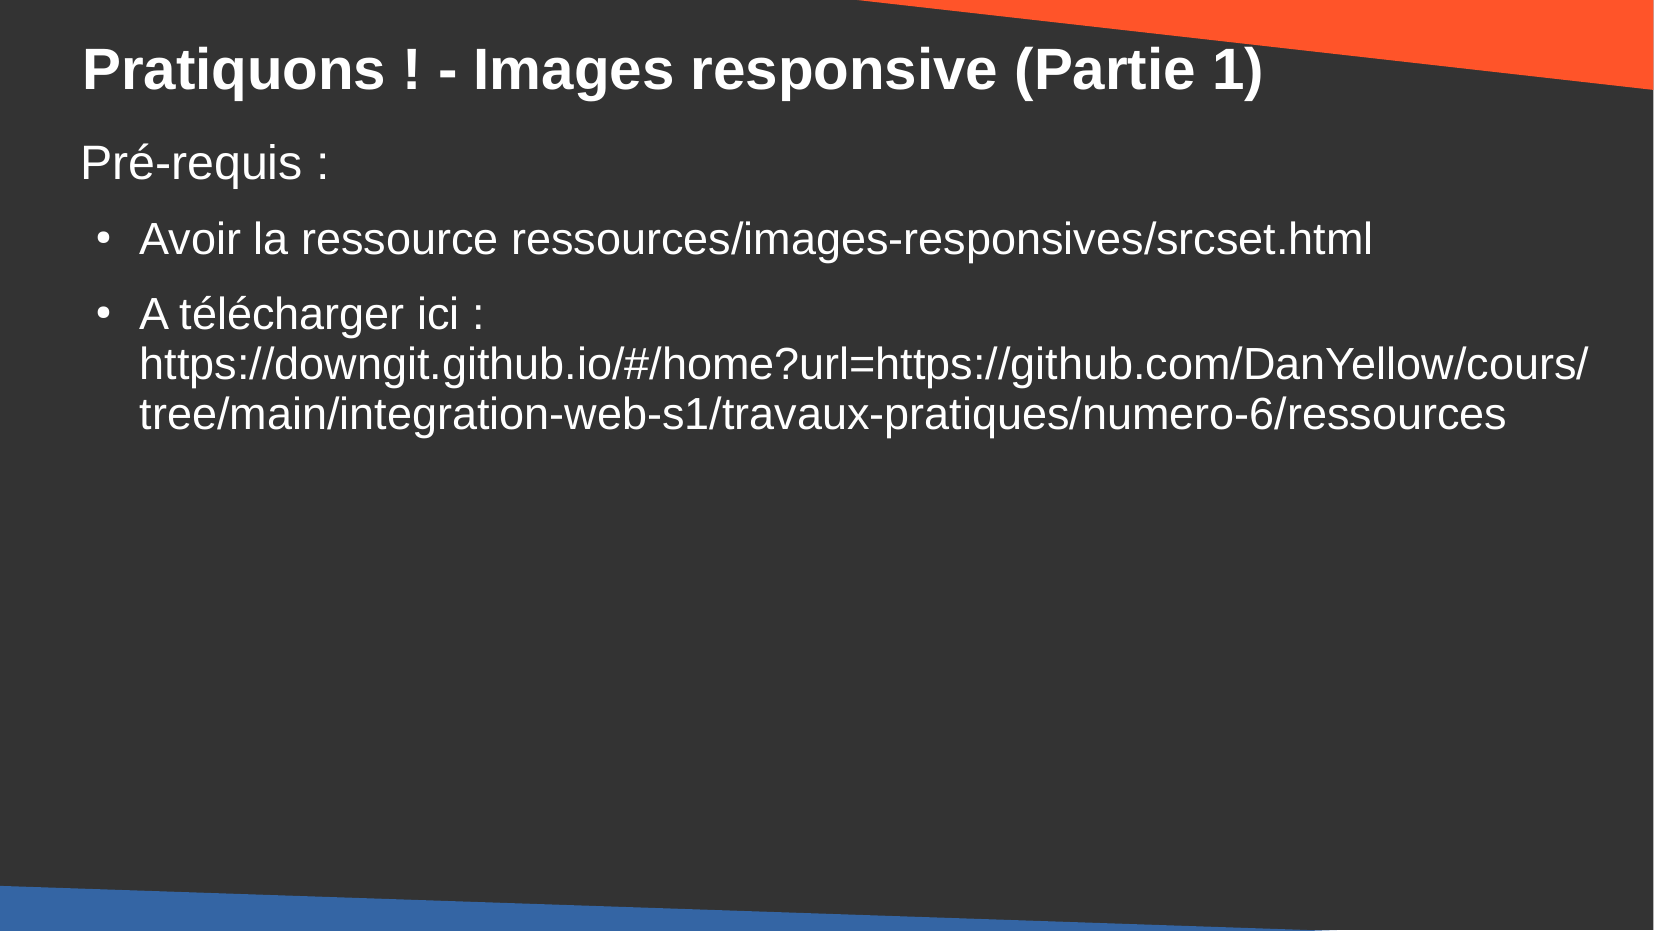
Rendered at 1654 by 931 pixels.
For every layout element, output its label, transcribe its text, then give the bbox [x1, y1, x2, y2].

text_box [857, 0, 1654, 90]
list Pré-requis : Avoir la ressource ressources/images-responsives/srcset.html A télécharger ici : https://downgit.github.io/#/home?url=https://github.com/DanYellow/cours/tree/main/integration-web-s1/travaux-pratiques/numero-6/ressources [80, 135, 1620, 473]
text_box [0, 885, 1337, 931]
title Pratiquons ! - Images responsive (Partie 1) [82, 37, 1571, 114]
